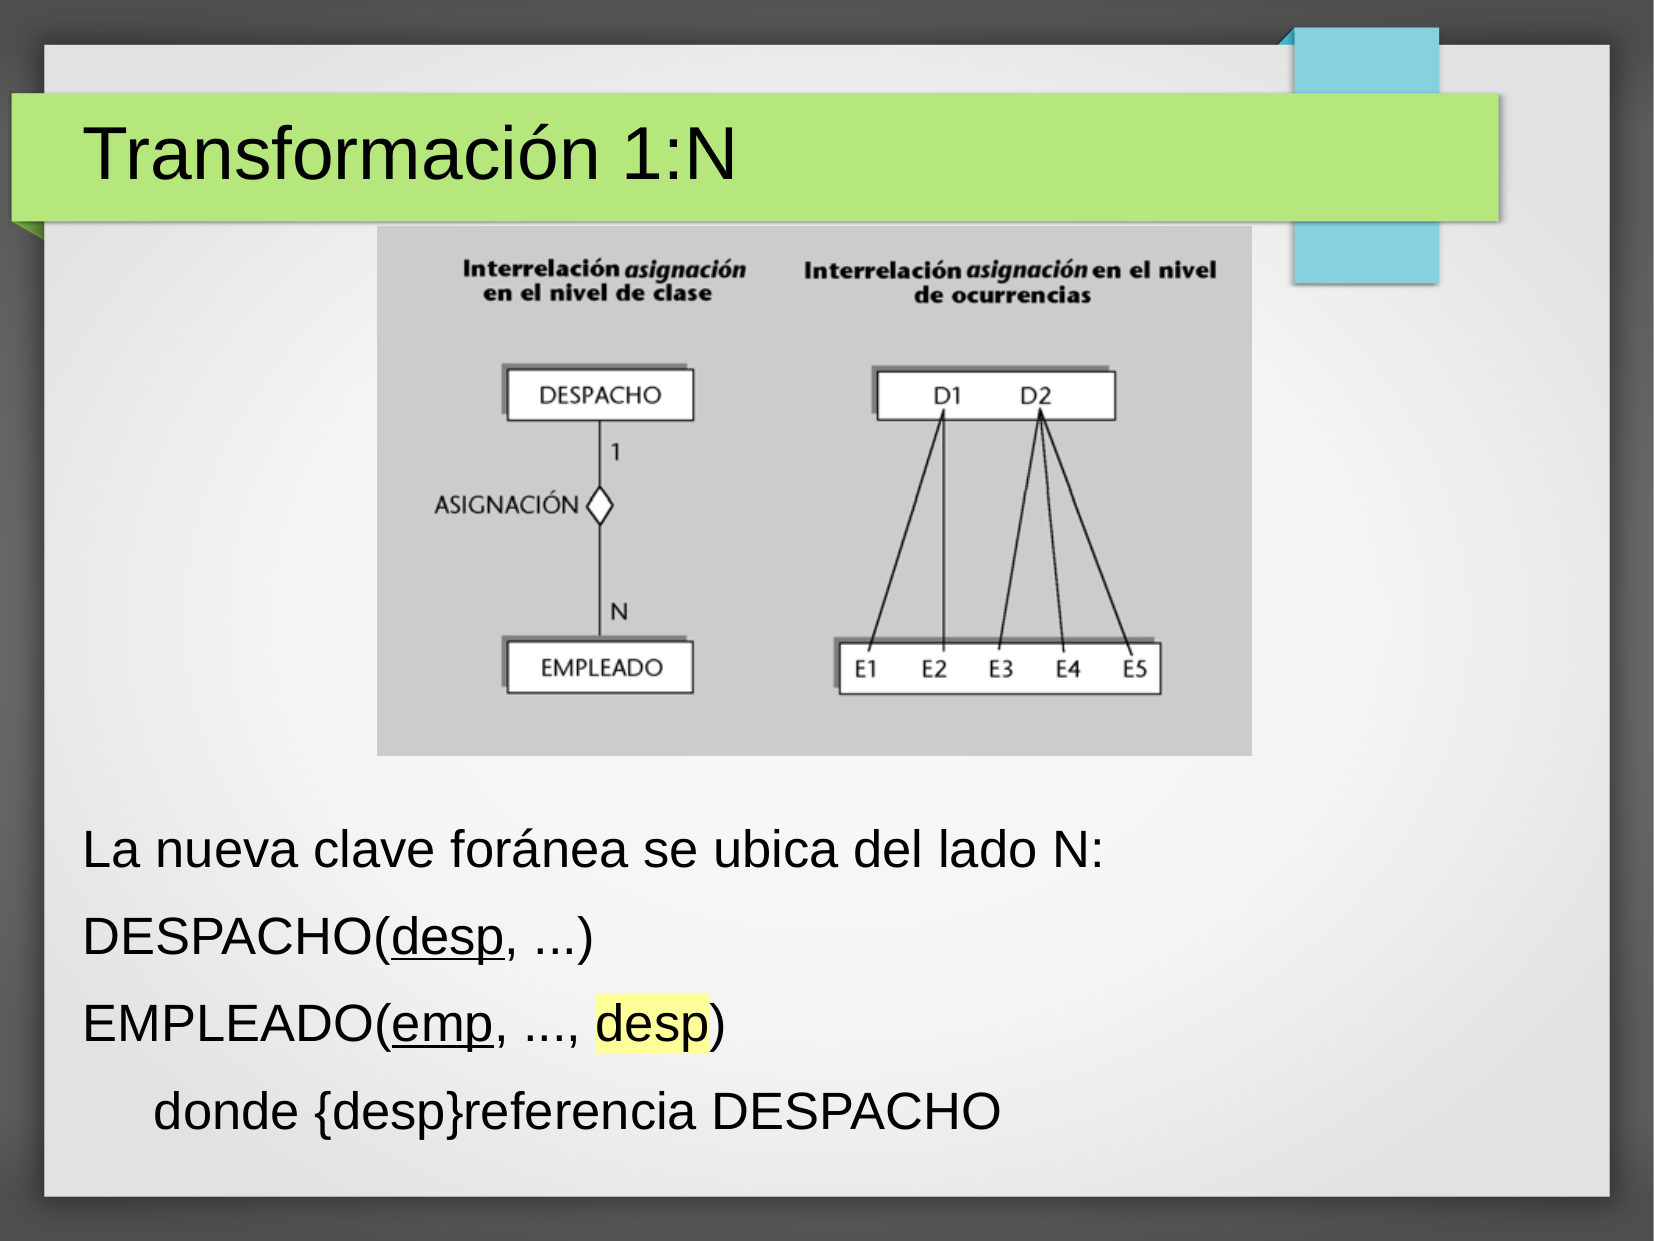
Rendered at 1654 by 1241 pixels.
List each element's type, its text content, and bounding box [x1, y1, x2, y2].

list La nueva clave foránea se ubica del lado N: DESPACHO(desp, ...) EMPLEADO(emp, ..., desp) donde {desp}referencia DESPACHO [82, 295, 1571, 1146]
title Transformación 1:N [82, 94, 1264, 213]
picture [0, 0, 1654, 1241]
